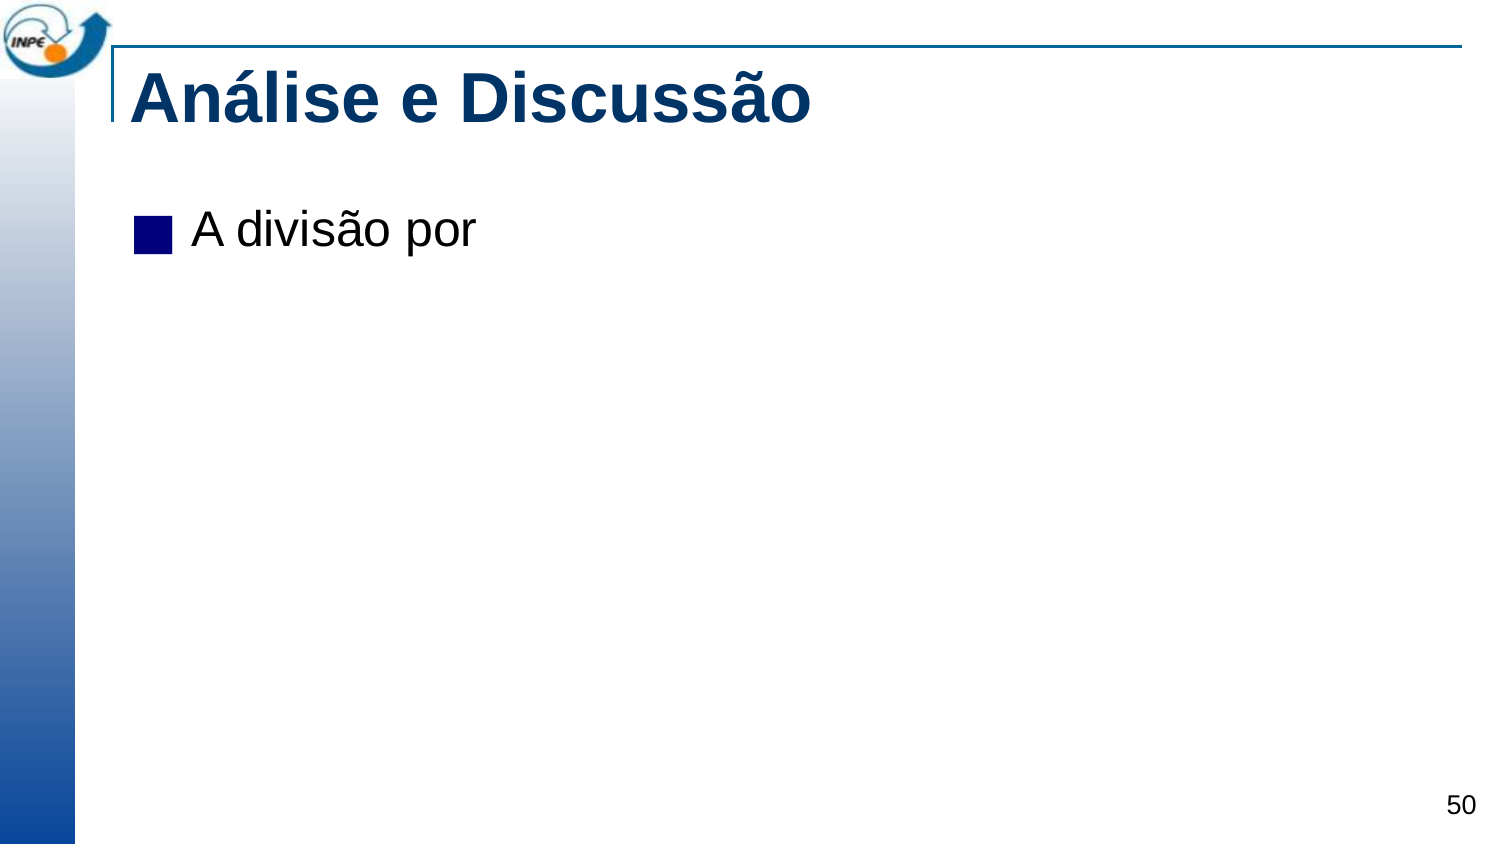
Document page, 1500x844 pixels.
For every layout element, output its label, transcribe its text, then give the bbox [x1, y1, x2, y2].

list A divisão por [99, 187, 1450, 769]
slide_number <number> [1403, 779, 1494, 844]
title Análise e Discussão [112, 46, 1450, 141]
picture [0, 0, 113, 79]
